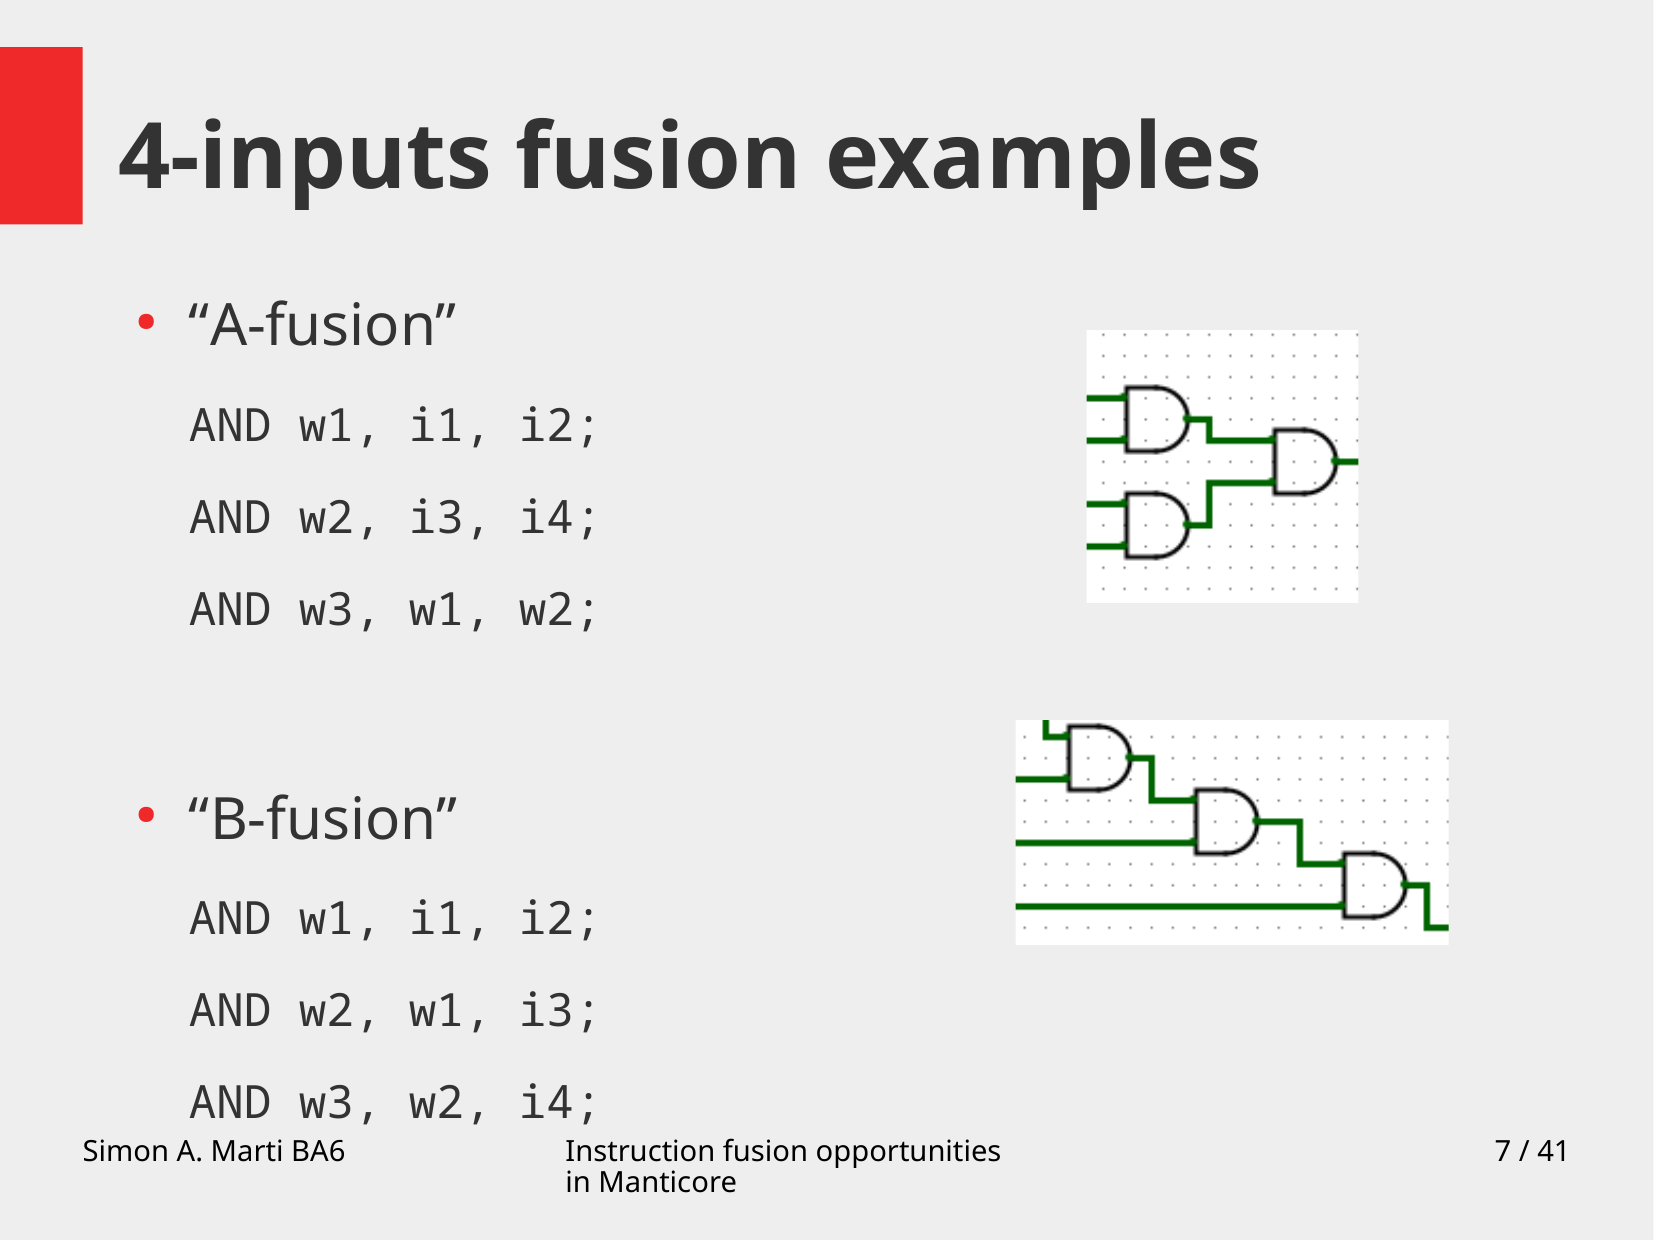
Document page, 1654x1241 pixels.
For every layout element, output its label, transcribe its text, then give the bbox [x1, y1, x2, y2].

picture [1015, 720, 1449, 945]
picture [1086, 330, 1359, 603]
title 4-inputs fusion examples [118, 49, 1571, 257]
list “A-fusion” AND w1, i1, i2; AND w2, i3, i4; AND w3, w1, w2; “B-fusion” AND w1, i1, i2; AND w2, w1, i3; AND w3, w2, i4; [118, 283, 1536, 1003]
